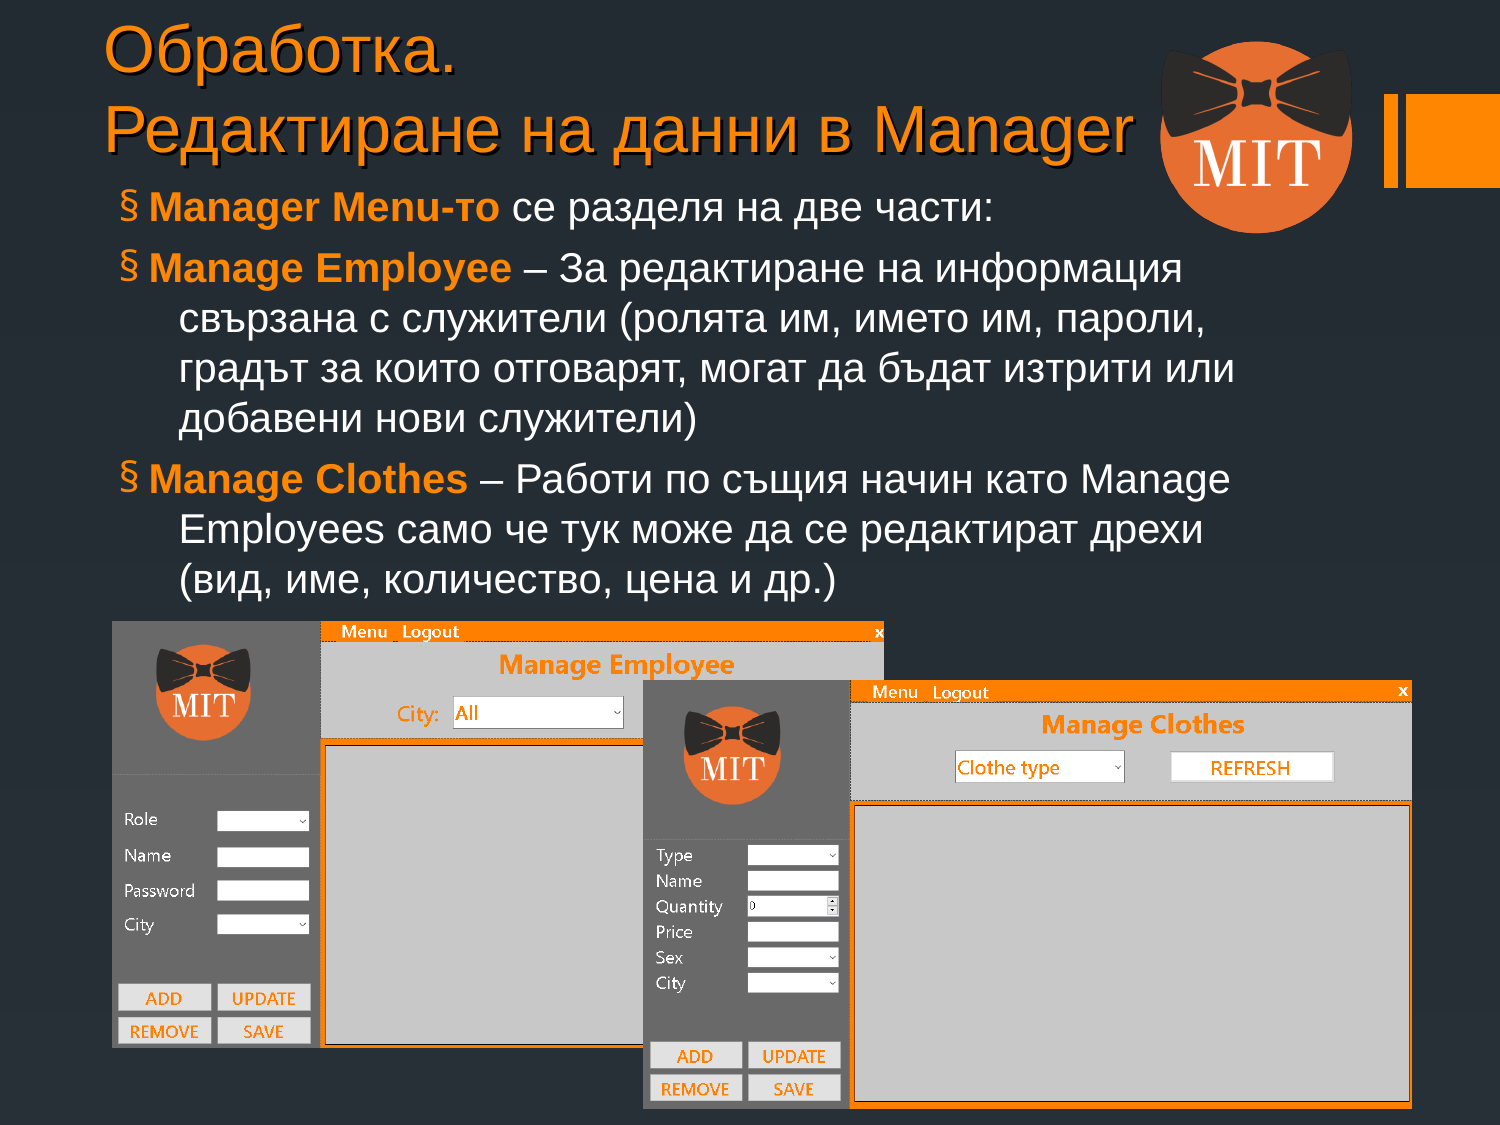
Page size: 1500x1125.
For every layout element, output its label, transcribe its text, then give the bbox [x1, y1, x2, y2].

list Manager Menu-то се разделя на две части: Manage Employee – За редактиране на информация свързана с служители (ролята им, името им, пароли, градът за които отговарят, могат да бъдат изтрити или добавени нови служители) Manage Clothes – Работи по същия начин като Manage Employees само че тук може да се редактират дрехи (вид, име, количество, цена и др.) [88, 172, 1289, 754]
picture [112, 621, 1412, 1109]
picture [1139, 0, 1374, 303]
title Обработка. Редактиране на данни в Manager [88, 0, 1139, 172]
